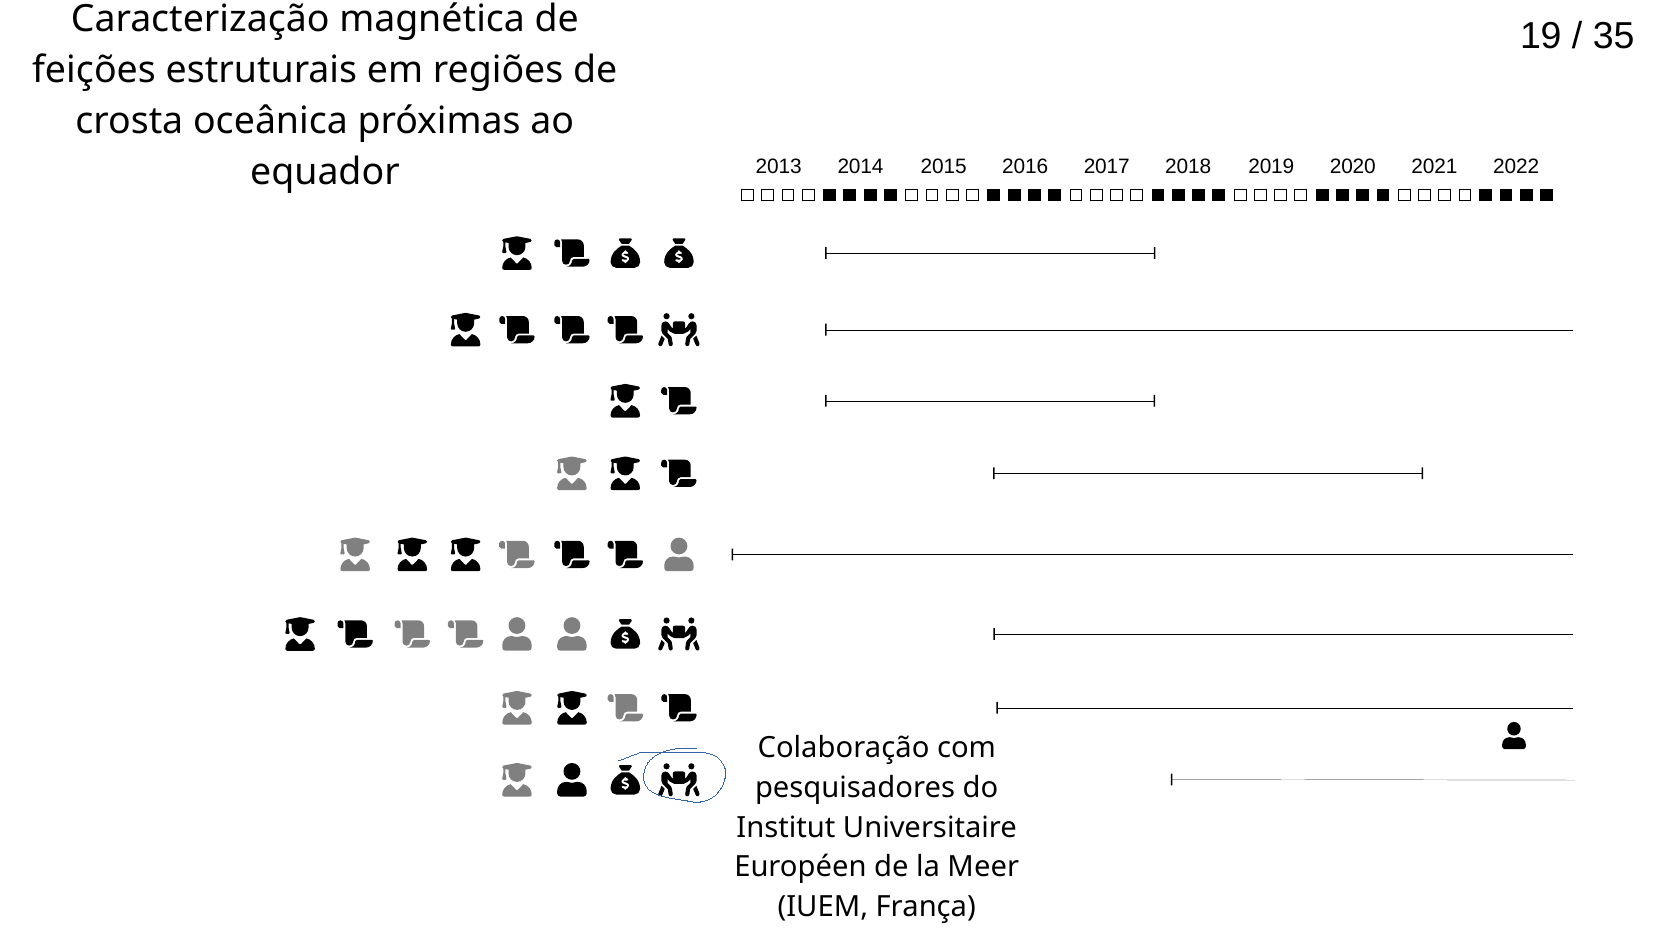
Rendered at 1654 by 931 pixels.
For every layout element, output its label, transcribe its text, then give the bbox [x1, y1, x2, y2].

text_box [1540, 189, 1553, 201]
text_box 2015 [905, 147, 982, 186]
picture [610, 383, 641, 418]
text_box [1294, 189, 1307, 201]
text_box [497, 611, 536, 654]
picture [450, 312, 481, 347]
text_box [552, 611, 591, 654]
picture [397, 537, 428, 572]
text_box [1336, 189, 1349, 201]
text_box Colaboração com pesquisadores do Institut Universitaire Européen de la Meer (IUEM, França) [696, 737, 1057, 914]
text_box [333, 532, 372, 575]
picture [610, 456, 641, 491]
text_box [1356, 189, 1369, 201]
text_box [864, 189, 877, 201]
picture [664, 238, 694, 268]
picture [661, 385, 697, 417]
text_box [1500, 189, 1512, 201]
text_box [926, 189, 938, 201]
picture [554, 313, 590, 346]
text_box [550, 450, 589, 493]
picture [554, 237, 590, 269]
text_box [1028, 189, 1041, 201]
text_box [741, 189, 754, 201]
text_box [946, 189, 959, 201]
text_box [1110, 189, 1123, 201]
text_box [966, 189, 979, 201]
text_box [1212, 189, 1225, 201]
text_box [1438, 189, 1451, 201]
text_box [1130, 189, 1143, 201]
picture [658, 313, 700, 347]
text_box [1520, 189, 1533, 201]
picture [658, 617, 700, 651]
text_box 2022 [1478, 147, 1555, 186]
text_box [1152, 189, 1164, 201]
text_box [1172, 189, 1185, 201]
picture [661, 692, 697, 724]
text_box [606, 685, 644, 728]
text_box 2019 [1233, 147, 1310, 186]
picture [557, 690, 587, 725]
text_box [843, 189, 856, 201]
text_box Caracterização magnética de feições estruturais em regiões de crosta oceânica próximas ao equador [11, 30, 639, 157]
text_box [884, 189, 897, 201]
picture [607, 538, 644, 571]
text_box [1254, 189, 1267, 201]
text_box 2018 [1150, 147, 1227, 186]
text_box [446, 611, 485, 654]
picture [450, 537, 481, 572]
text_box 2014 [822, 147, 899, 186]
picture [610, 619, 641, 649]
text_box [1090, 189, 1103, 201]
text_box [1234, 189, 1247, 201]
text_box 2017 [1068, 147, 1145, 186]
text_box [393, 611, 432, 654]
text_box [1048, 189, 1061, 201]
text_box [1274, 189, 1287, 201]
text_box [1008, 189, 1021, 201]
text_box [782, 189, 794, 201]
picture [337, 618, 373, 650]
picture [554, 538, 590, 571]
picture [610, 238, 641, 268]
text_box [659, 534, 698, 577]
picture [557, 762, 587, 797]
picture [502, 236, 532, 270]
text_box [1398, 189, 1411, 201]
text_box [497, 685, 536, 728]
text_box [802, 189, 815, 201]
text_box 2021 [1396, 147, 1473, 186]
text_box [1192, 189, 1205, 201]
text_box [497, 758, 536, 801]
picture [610, 765, 641, 795]
picture [499, 313, 535, 346]
text_box 2013 [740, 147, 817, 186]
text_box [823, 189, 836, 201]
text_box [1418, 189, 1431, 201]
text_box [1377, 189, 1389, 201]
text_box [1316, 189, 1329, 201]
text_box [1459, 189, 1471, 201]
text_box 2016 [987, 147, 1064, 186]
text_box [761, 189, 774, 201]
text_box 2020 [1315, 147, 1391, 186]
picture [607, 313, 644, 346]
text_box <number> / 35 [1375, 0, 1654, 71]
text_box [905, 189, 918, 201]
picture [1502, 721, 1526, 750]
picture [658, 763, 696, 797]
picture [661, 457, 697, 489]
text_box [1070, 189, 1082, 201]
picture [285, 617, 315, 651]
text_box [499, 532, 538, 575]
text_box [1479, 189, 1492, 201]
text_box [987, 189, 1000, 201]
